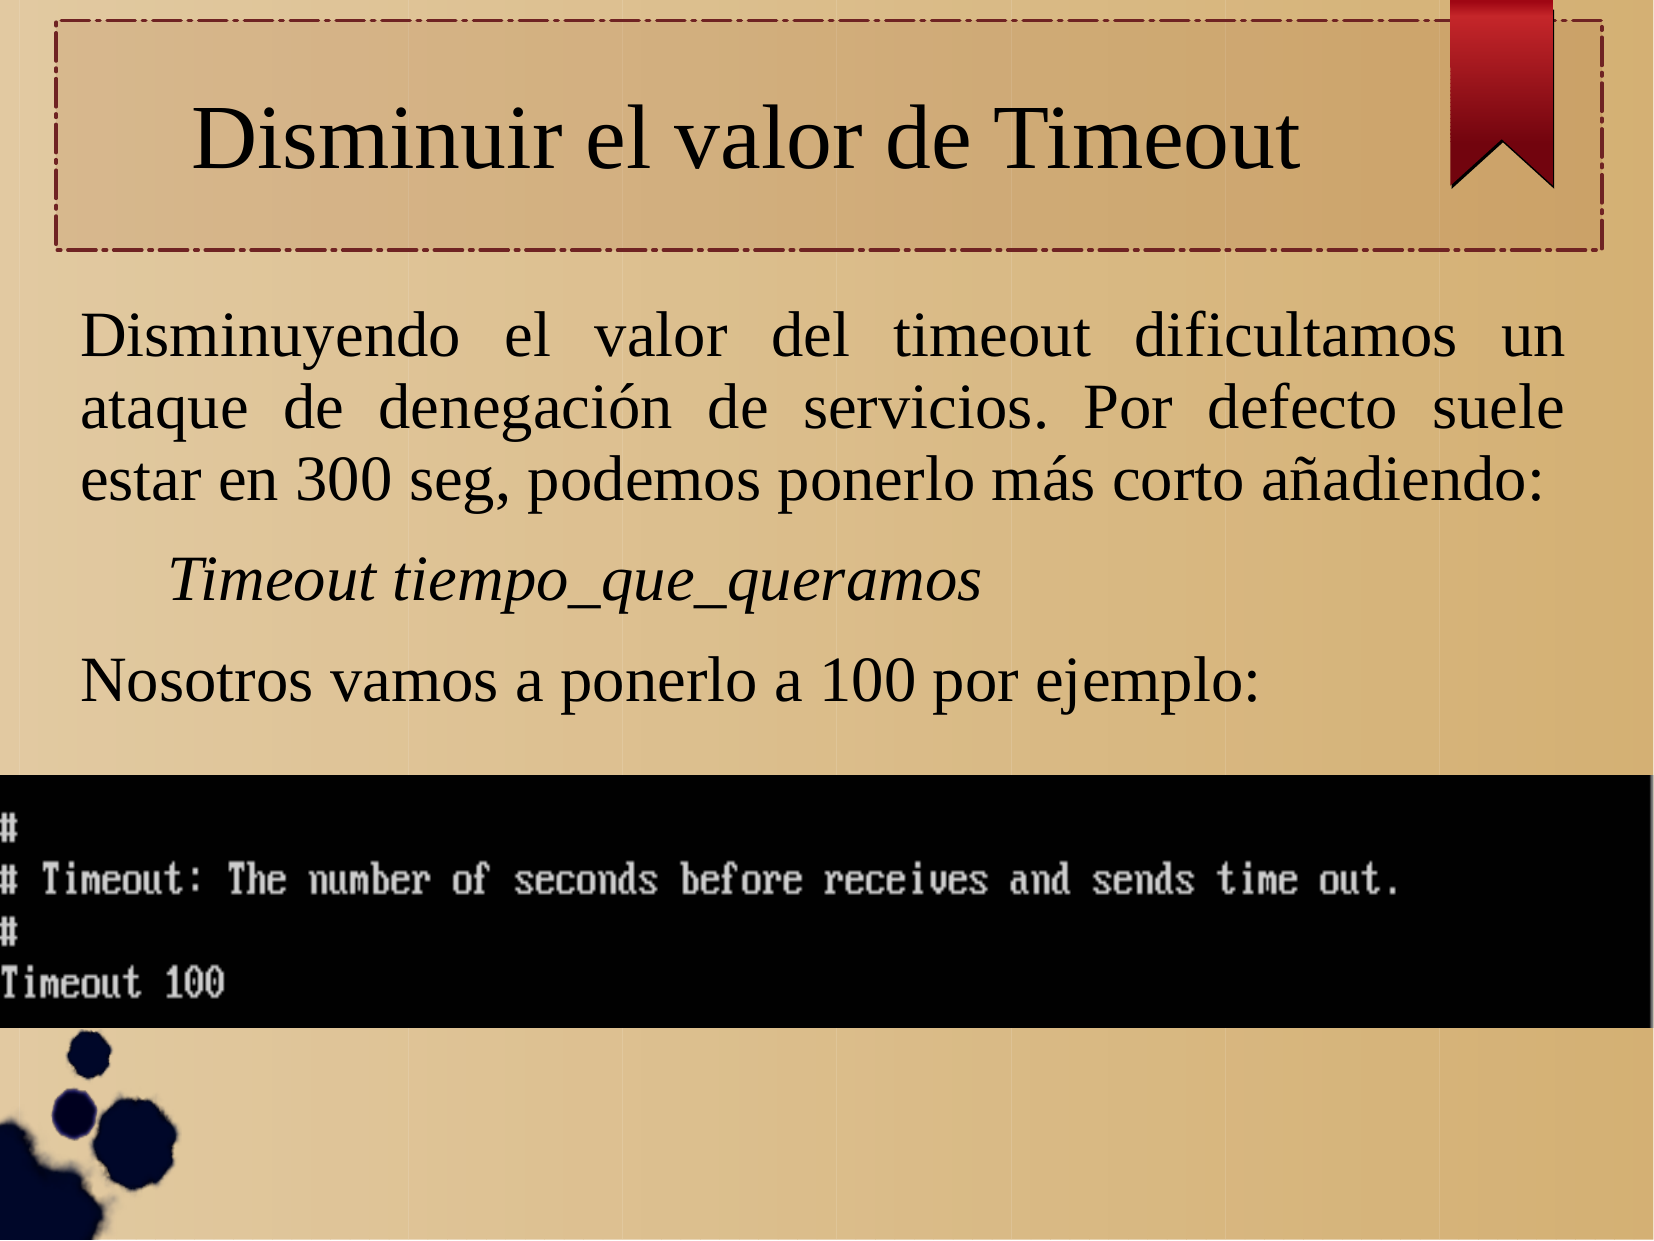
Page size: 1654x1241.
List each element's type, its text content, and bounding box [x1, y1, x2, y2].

picture [0, 775, 1654, 1028]
list Disminuyendo el valor del timeout dificultamos un ataque de denegación de servicios. Por defecto suele estar en 300 seg, podemos ponerlo más corto añadiendo: Timeout tiempo_que_queramos Nosotros vamos a ponerlo a 100 por ejemplo: [80, 299, 1569, 741]
title Disminuir el valor de Timeout [82, 47, 1412, 229]
